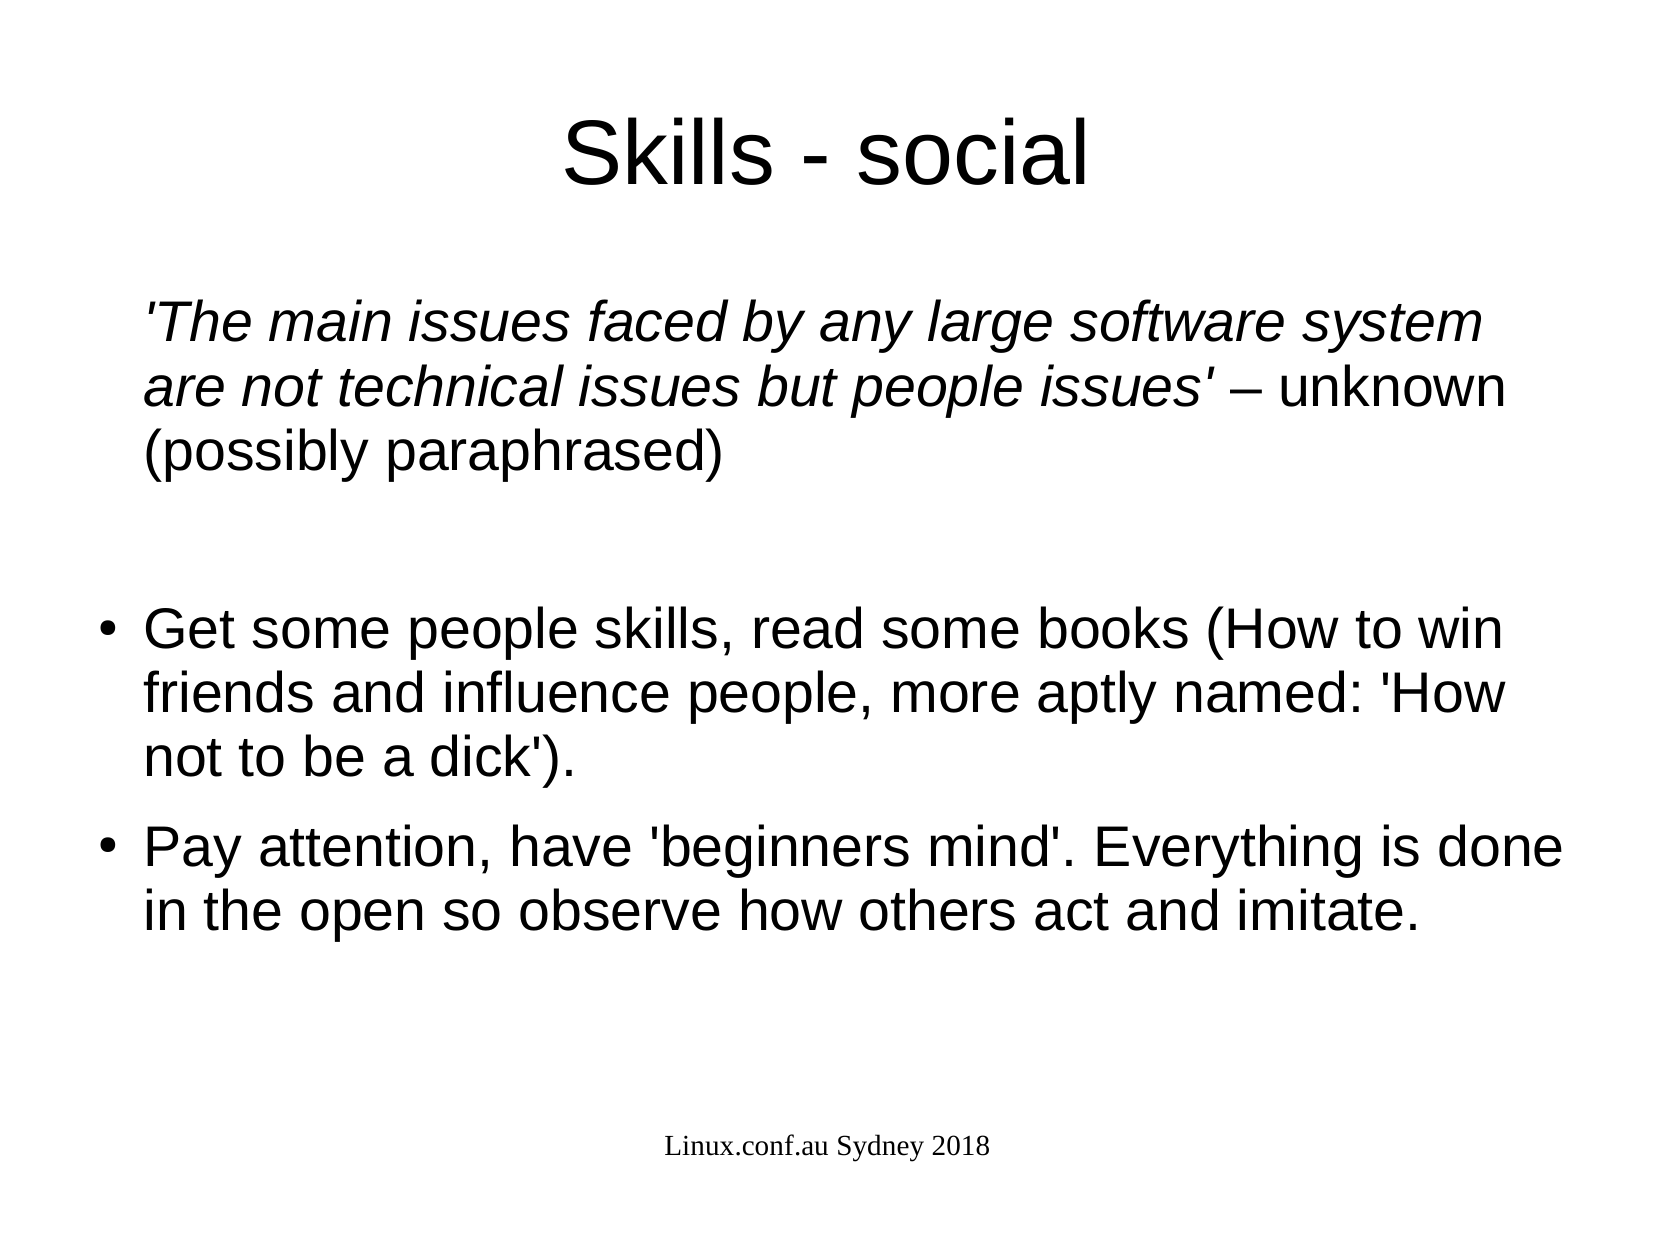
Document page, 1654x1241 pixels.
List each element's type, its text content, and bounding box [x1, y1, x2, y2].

list 'The main issues faced by any large software system are not technical issues but people issues' – unknown (possibly paraphrased) Get some people skills, read some books (How to win friends and influence people, more aptly named: 'How not to be a dick'). Pay attention, have 'beginners mind'. Everything is done in the open so observe how others act and imitate. [82, 290, 1571, 1010]
title Skills - social [82, 49, 1571, 257]
